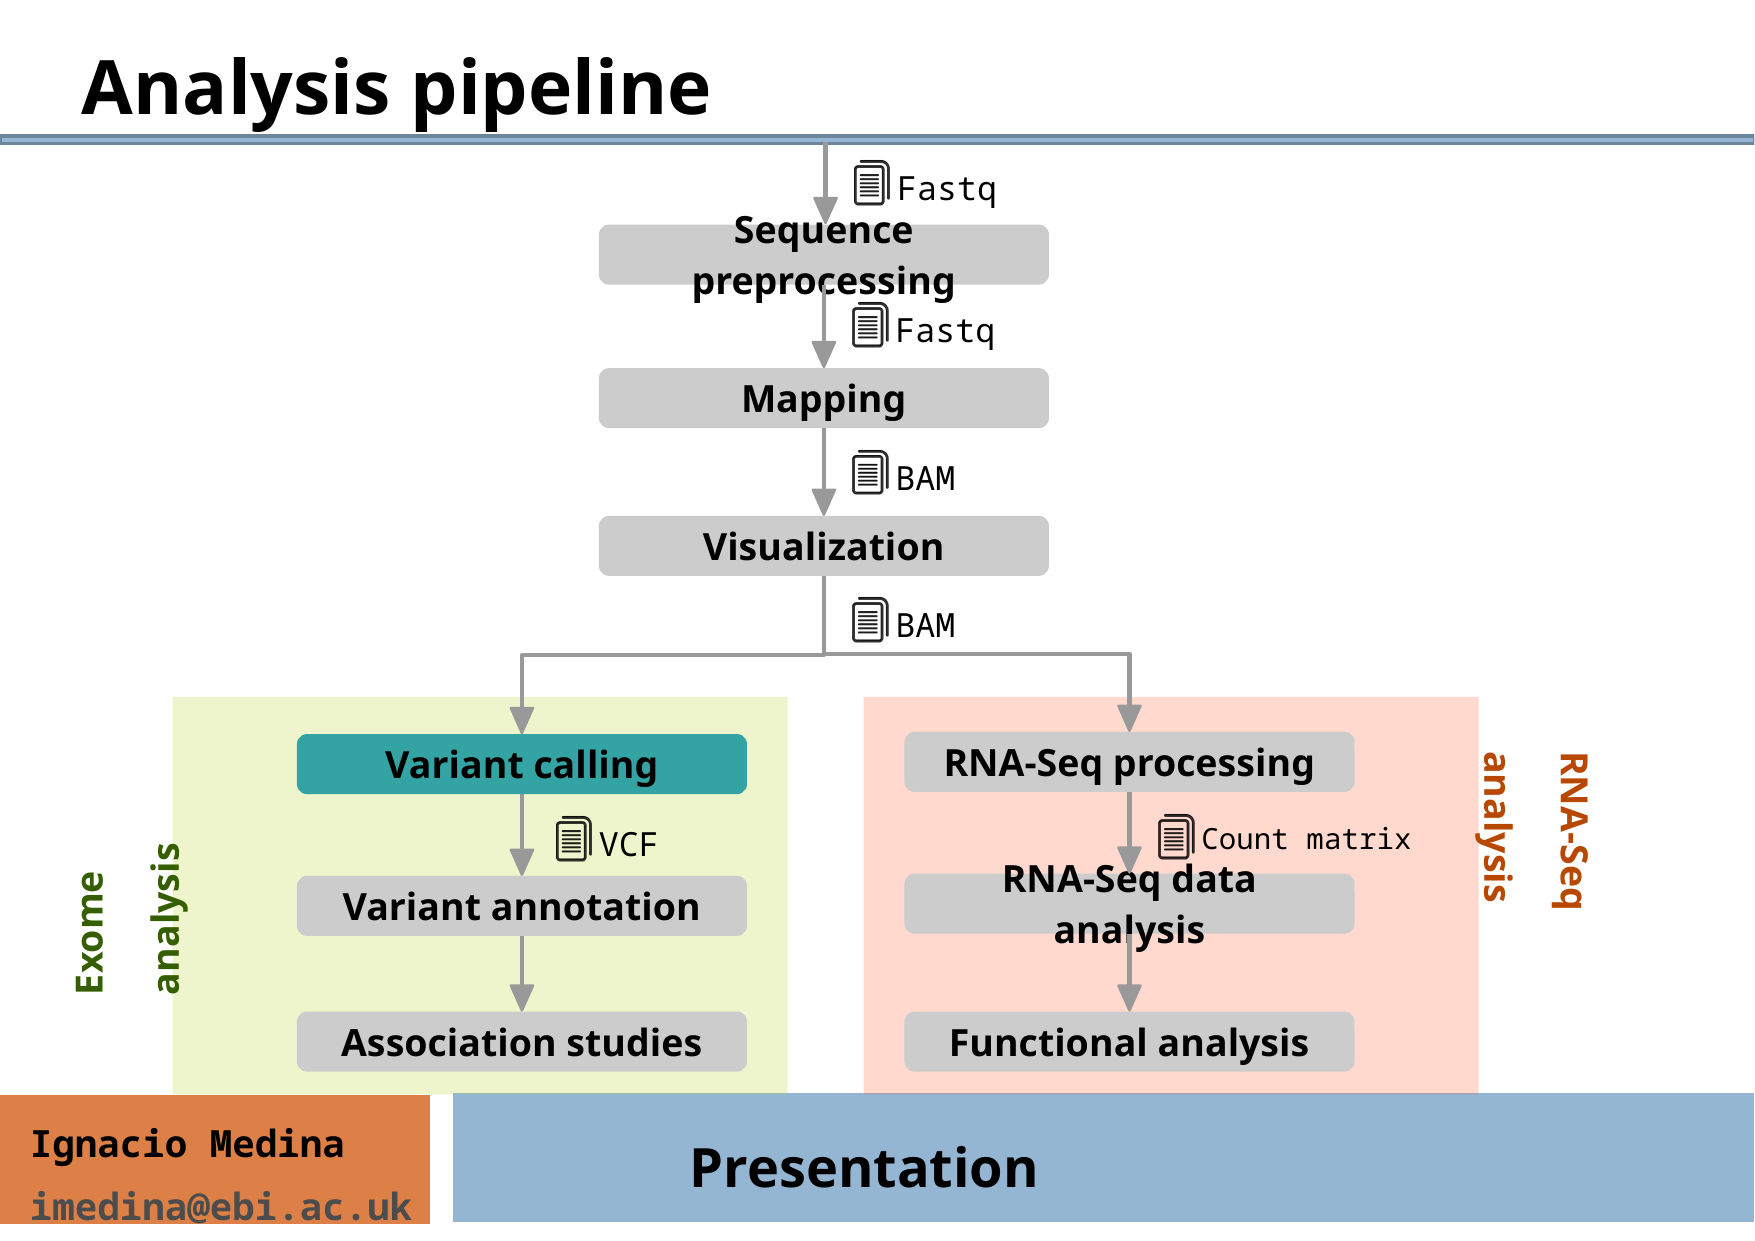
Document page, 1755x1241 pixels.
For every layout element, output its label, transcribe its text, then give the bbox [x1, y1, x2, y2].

text_box RNA-Seq processing [904, 731, 1355, 792]
picture [548, 813, 600, 866]
text_box BAM [880, 595, 1067, 649]
text_box Analysis pipeline [67, 27, 1688, 130]
text_box [0, 136, 1754, 144]
text_box Count matrix [1203, 811, 1473, 864]
text_box Ignacio Medina imedina@ebi.ac.uk [15, 1110, 436, 1224]
text_box Exome analysis [51, 717, 176, 1010]
text_box [863, 696, 1479, 1095]
picture [844, 299, 897, 352]
text_box [172, 696, 788, 1095]
picture [844, 447, 897, 500]
text_box BAM [880, 447, 1067, 501]
text_box Functional analysis [904, 1011, 1355, 1072]
text_box RNA-Seq data analysis [904, 873, 1355, 934]
text_box Fastq [880, 299, 1067, 354]
text_box Sequence preprocessing [598, 224, 1049, 285]
text_box Variant annotation [296, 875, 747, 936]
text_box VCF [584, 813, 771, 867]
text_box Mapping [598, 368, 1049, 429]
picture [844, 594, 897, 647]
text_box RNA-Seq analysis [1487, 736, 1612, 1073]
text_box Variant calling [296, 734, 747, 795]
text_box Presentation [675, 1122, 1726, 1201]
text_box Association studies [296, 1011, 747, 1072]
picture [1150, 811, 1203, 864]
picture [846, 157, 898, 210]
text_box Fastq [882, 157, 1069, 211]
text_box Visualization [598, 515, 1049, 576]
